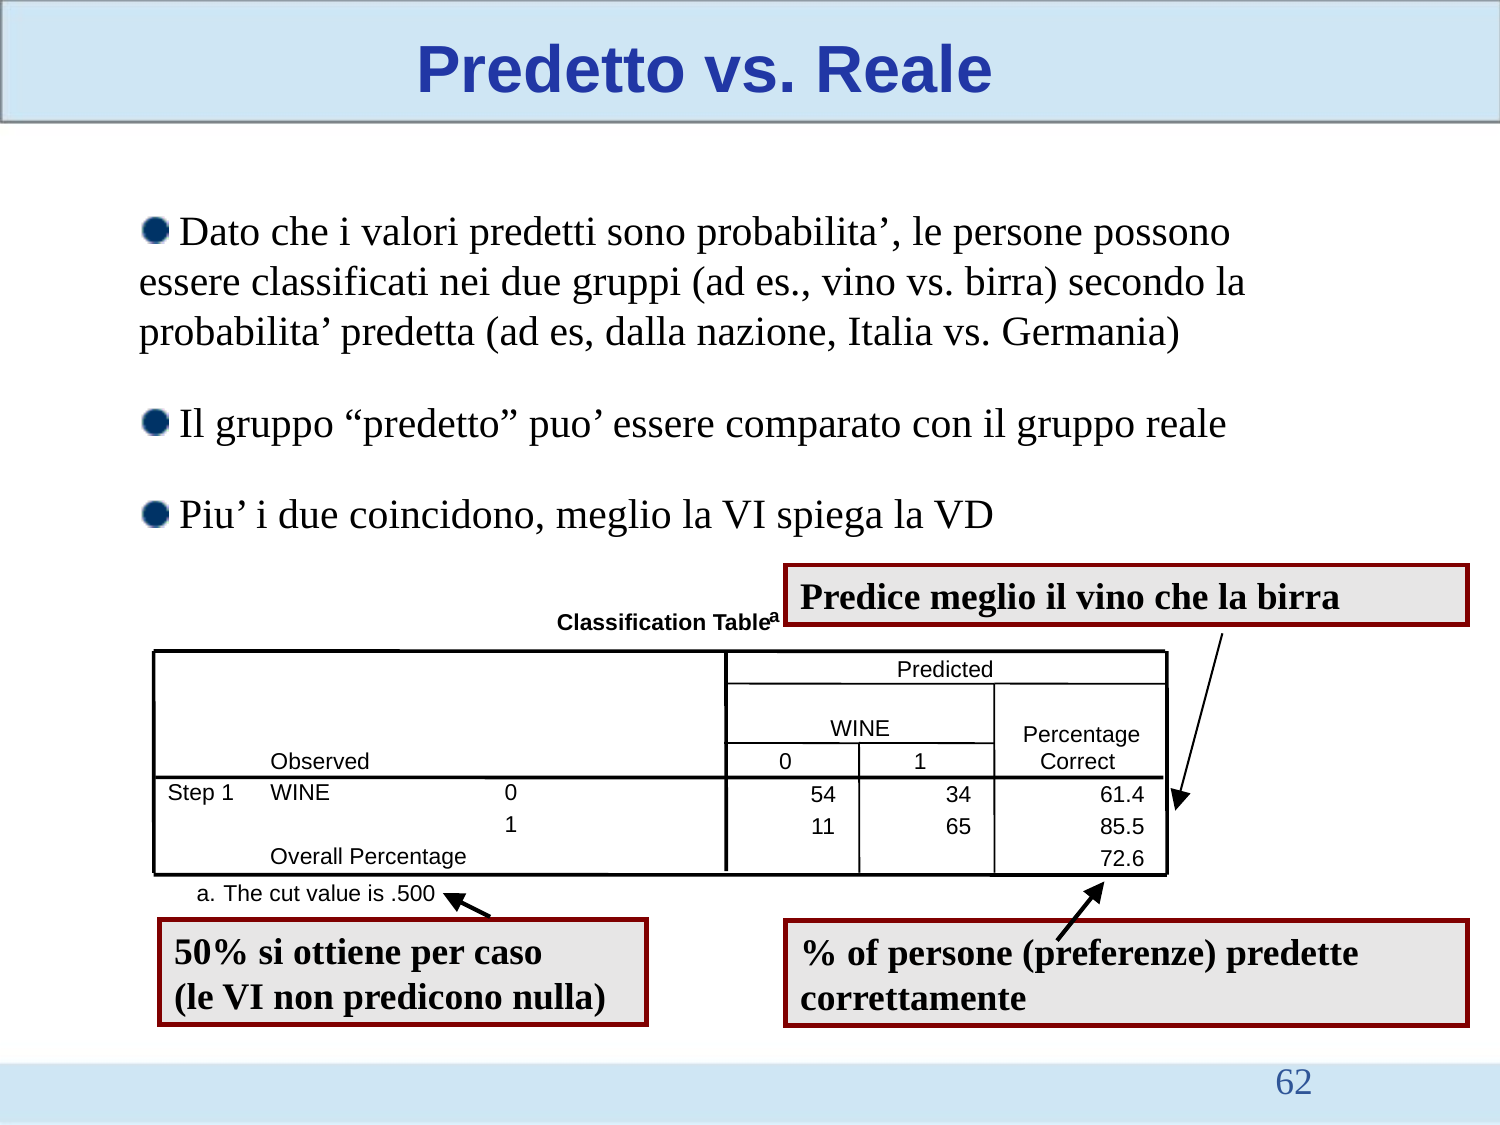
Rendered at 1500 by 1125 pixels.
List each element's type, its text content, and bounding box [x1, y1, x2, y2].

text_box 34 [945, 780, 972, 807]
text_box 0 [779, 747, 792, 775]
text_box 11 [811, 811, 836, 840]
picture [0, 0, 1500, 1125]
text_box Correct [1040, 746, 1116, 775]
text_box 61.4 [1100, 780, 1145, 807]
text_box 0 [504, 780, 518, 805]
text_box 1 [504, 809, 518, 838]
text_box Predice meglio il vino che la birra [785, 564, 1468, 625]
text_box 54 [810, 780, 837, 807]
text_box 65 [945, 811, 972, 840]
text_box WINE [270, 780, 331, 805]
text_box Percentage [1022, 719, 1141, 748]
slide_number [1074, 1026, 1425, 1103]
text_box [135, 586, 1185, 931]
text_box Step 1 [167, 780, 235, 805]
title Predetto vs. Reale [223, 15, 1187, 116]
text_box 85.5 [1100, 811, 1145, 840]
text_box Dato che i valori predetti sono probabilita’, le persone possono essere classificati nei due gruppi (ad es., vino vs. birra) secondo la probabilita’ predetta (ad es, dalla nazione, Italia vs. Germania) Il gruppo “predetto” puo’ essere comparato con il gruppo reale Piu’ i due coincidono, meglio la VI spiega la VD [123, 196, 1349, 545]
text_box The cut value is .500 [223, 878, 436, 906]
text_box % of persone (preferenze) predette correttamente [785, 920, 1468, 1026]
text_box 1 [913, 747, 927, 775]
text_box Observed [270, 746, 371, 775]
text_box Classification Table [556, 607, 772, 636]
text_box a. [196, 878, 223, 906]
text_box 72.6 [1100, 844, 1145, 872]
text_box Predicted [896, 654, 994, 682]
text_box Overall Percentage [270, 842, 467, 870]
text_box 50% si ottiene per caso (le VI non predicono nulla) [159, 919, 647, 1025]
text_box a [769, 605, 780, 627]
text_box WINE [830, 714, 891, 742]
